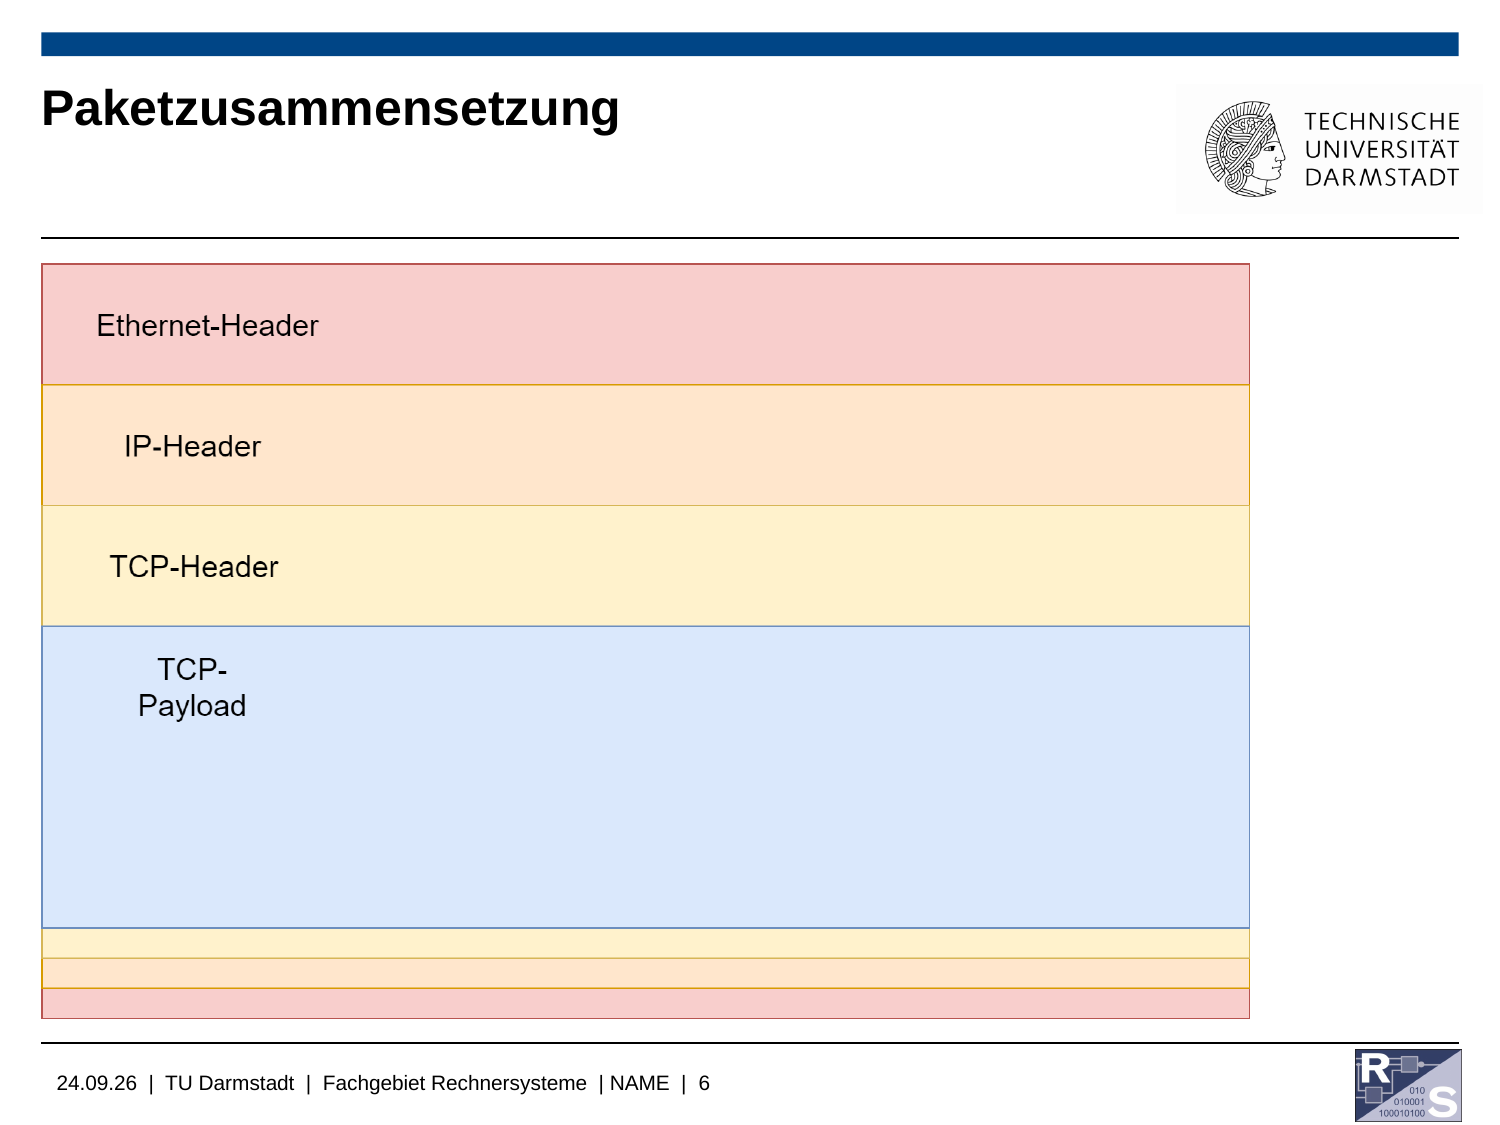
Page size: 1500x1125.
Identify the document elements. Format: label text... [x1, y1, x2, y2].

picture [1355, 1049, 1462, 1122]
picture [41, 263, 1250, 1031]
title Paketzusammensetzung [41, 32, 1131, 183]
